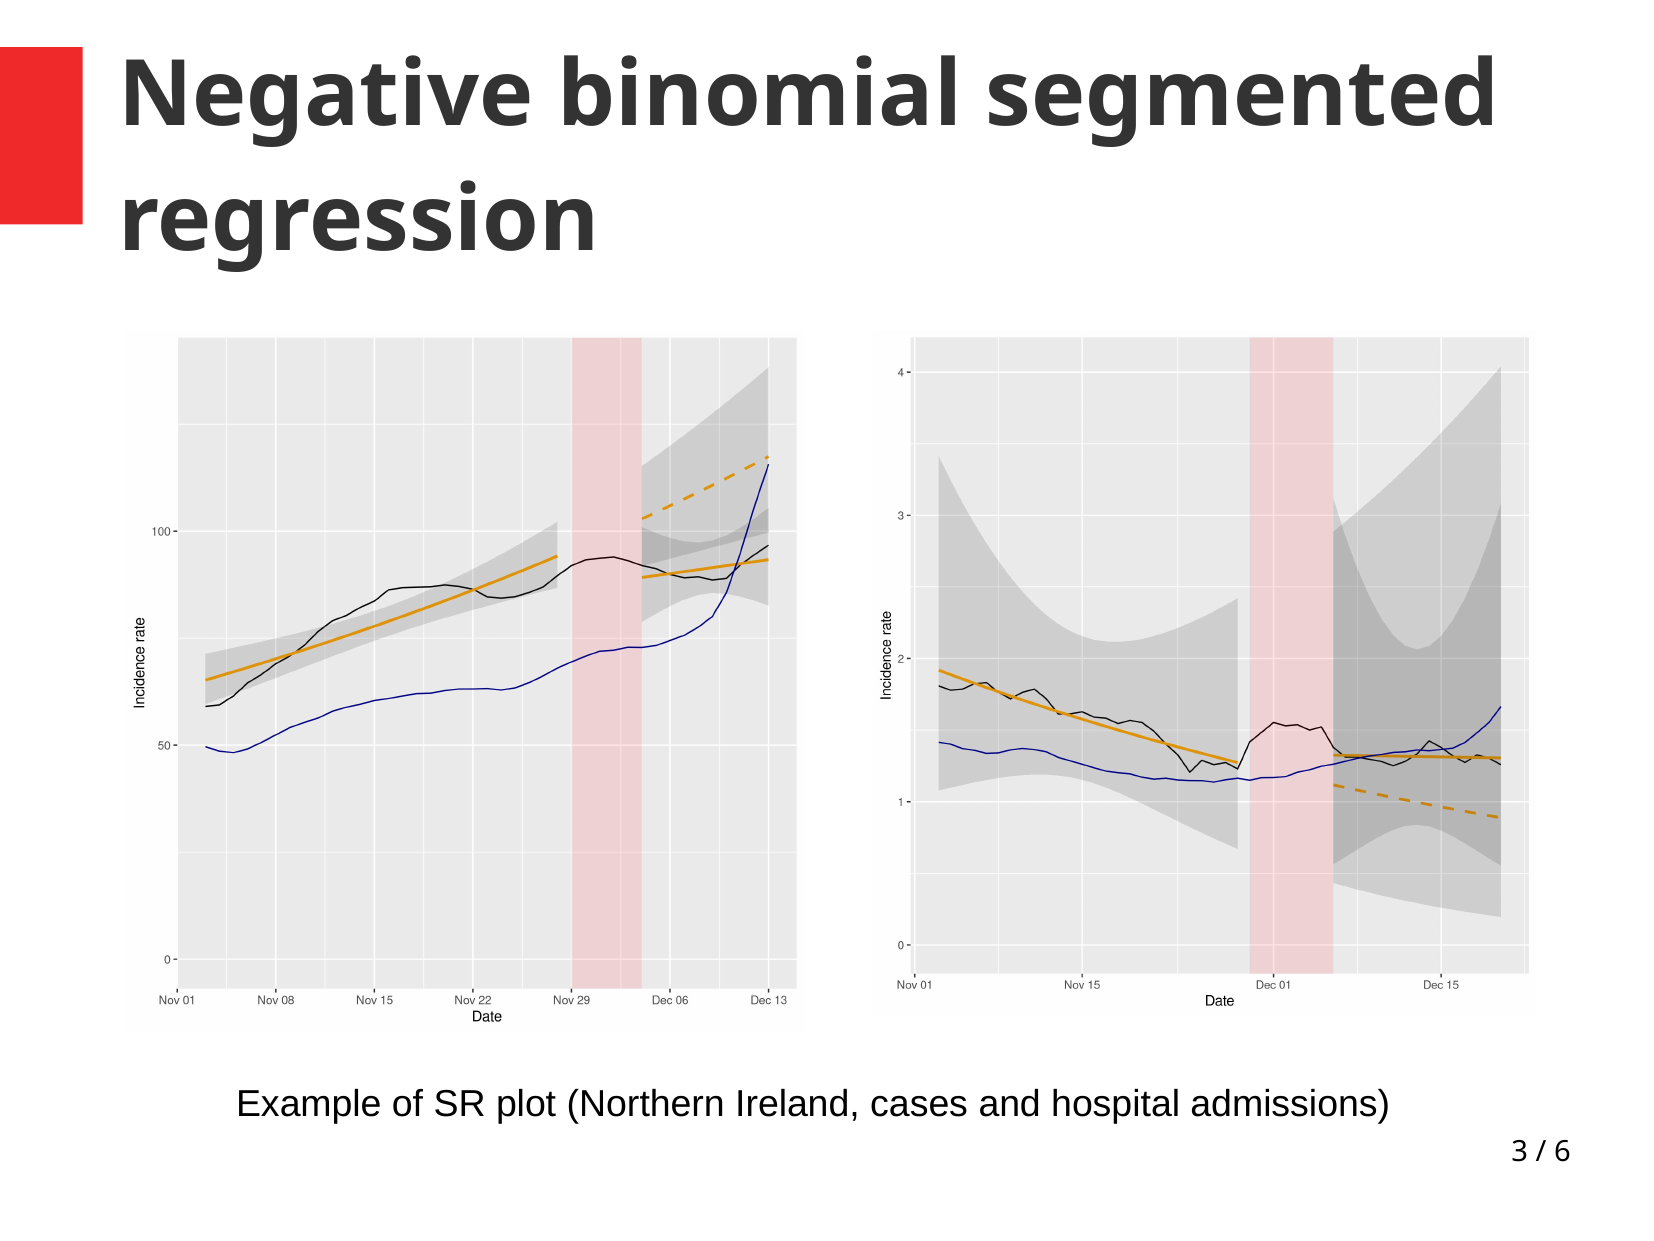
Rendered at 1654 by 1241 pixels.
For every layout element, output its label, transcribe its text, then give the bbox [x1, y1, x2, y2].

title Negative binomial segmented regression [118, 45, 1571, 260]
text_box Example of SR plot (Northern Ireland, cases and hospital admissions) [221, 1074, 1406, 1132]
picture [126, 330, 804, 1032]
picture [873, 330, 1536, 1016]
